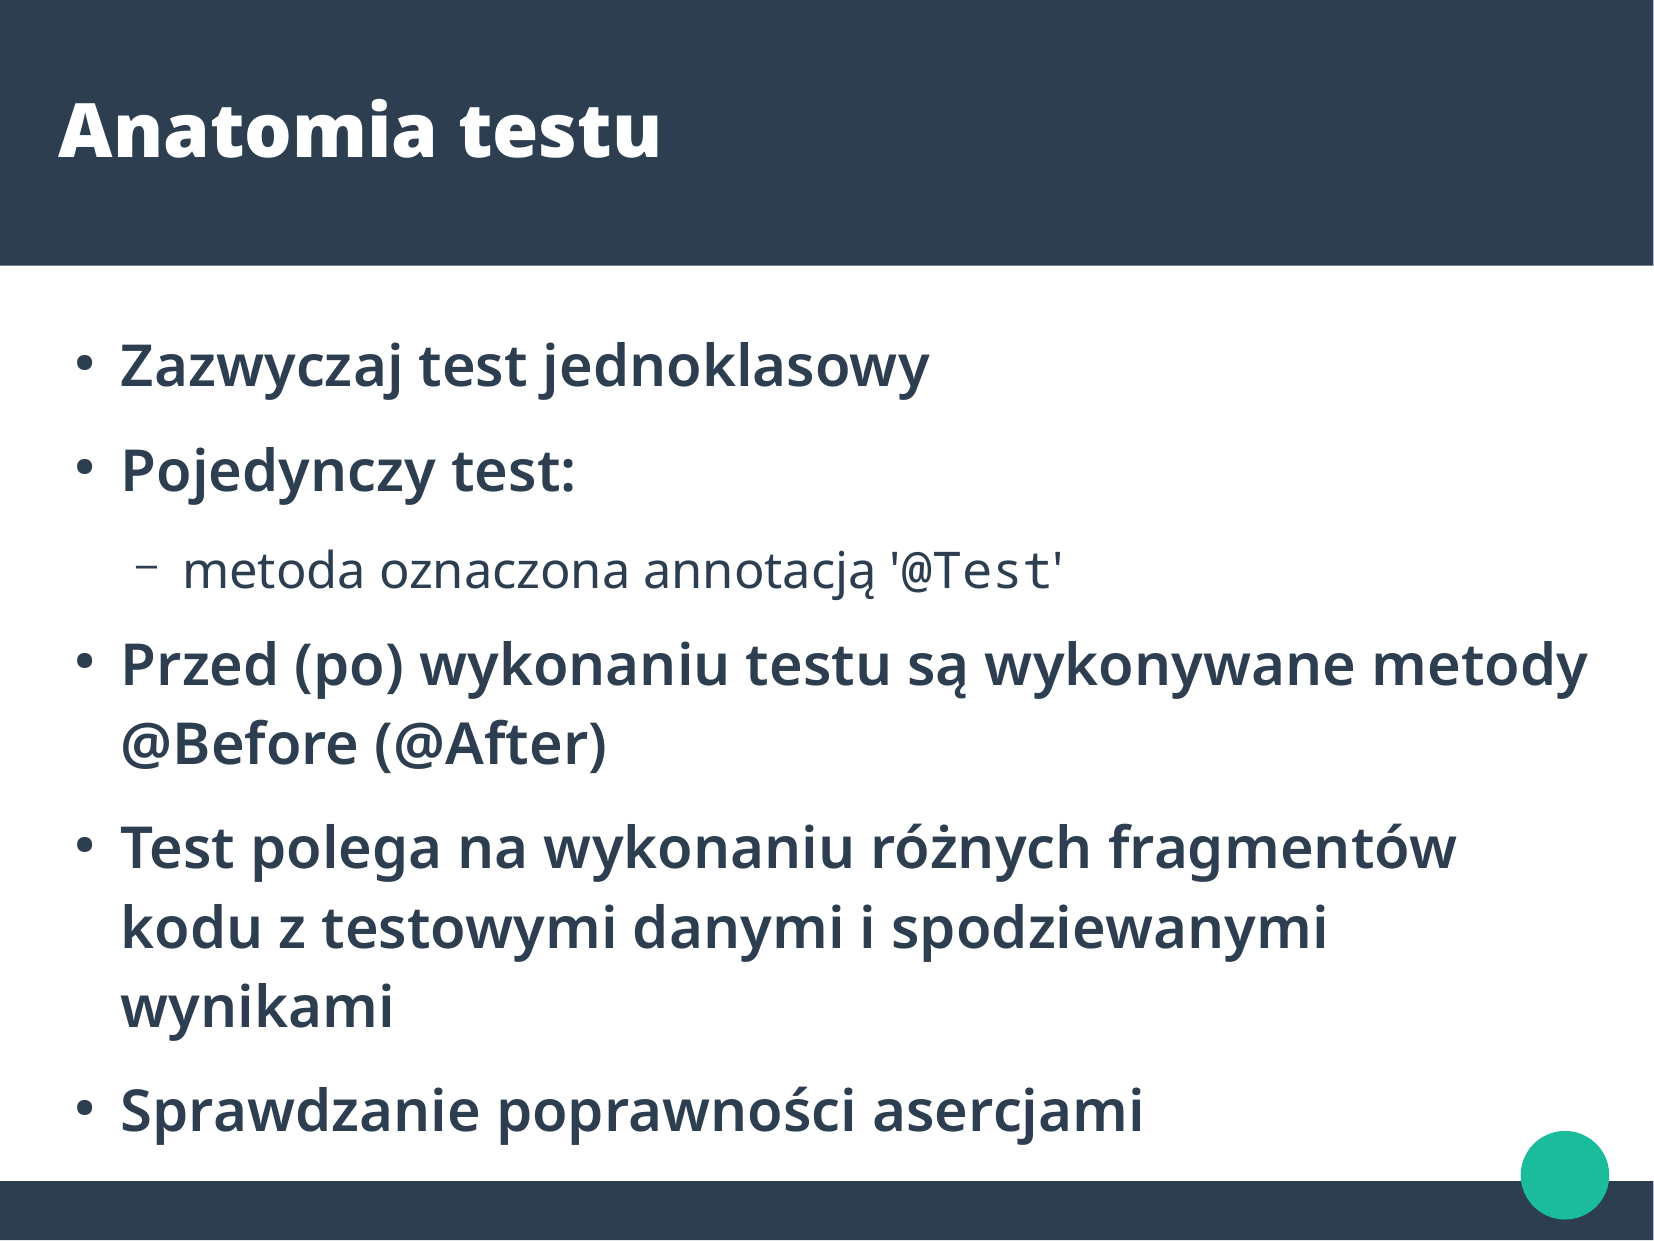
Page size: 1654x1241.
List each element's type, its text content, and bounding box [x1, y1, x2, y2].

title Anatomia testu [59, 49, 1595, 207]
list Zazwyczaj test jednoklasowy Pojedynczy test: metoda oznaczona annotacją '@Test' Przed (po) wykonaniu testu są wykonywane metody @Before (@After) Test polega na wykonaniu różnych fragmentów kodu z testowymi danymi i spodziewanymi wynikami Sprawdzanie poprawności asercjami [59, 324, 1595, 1152]
